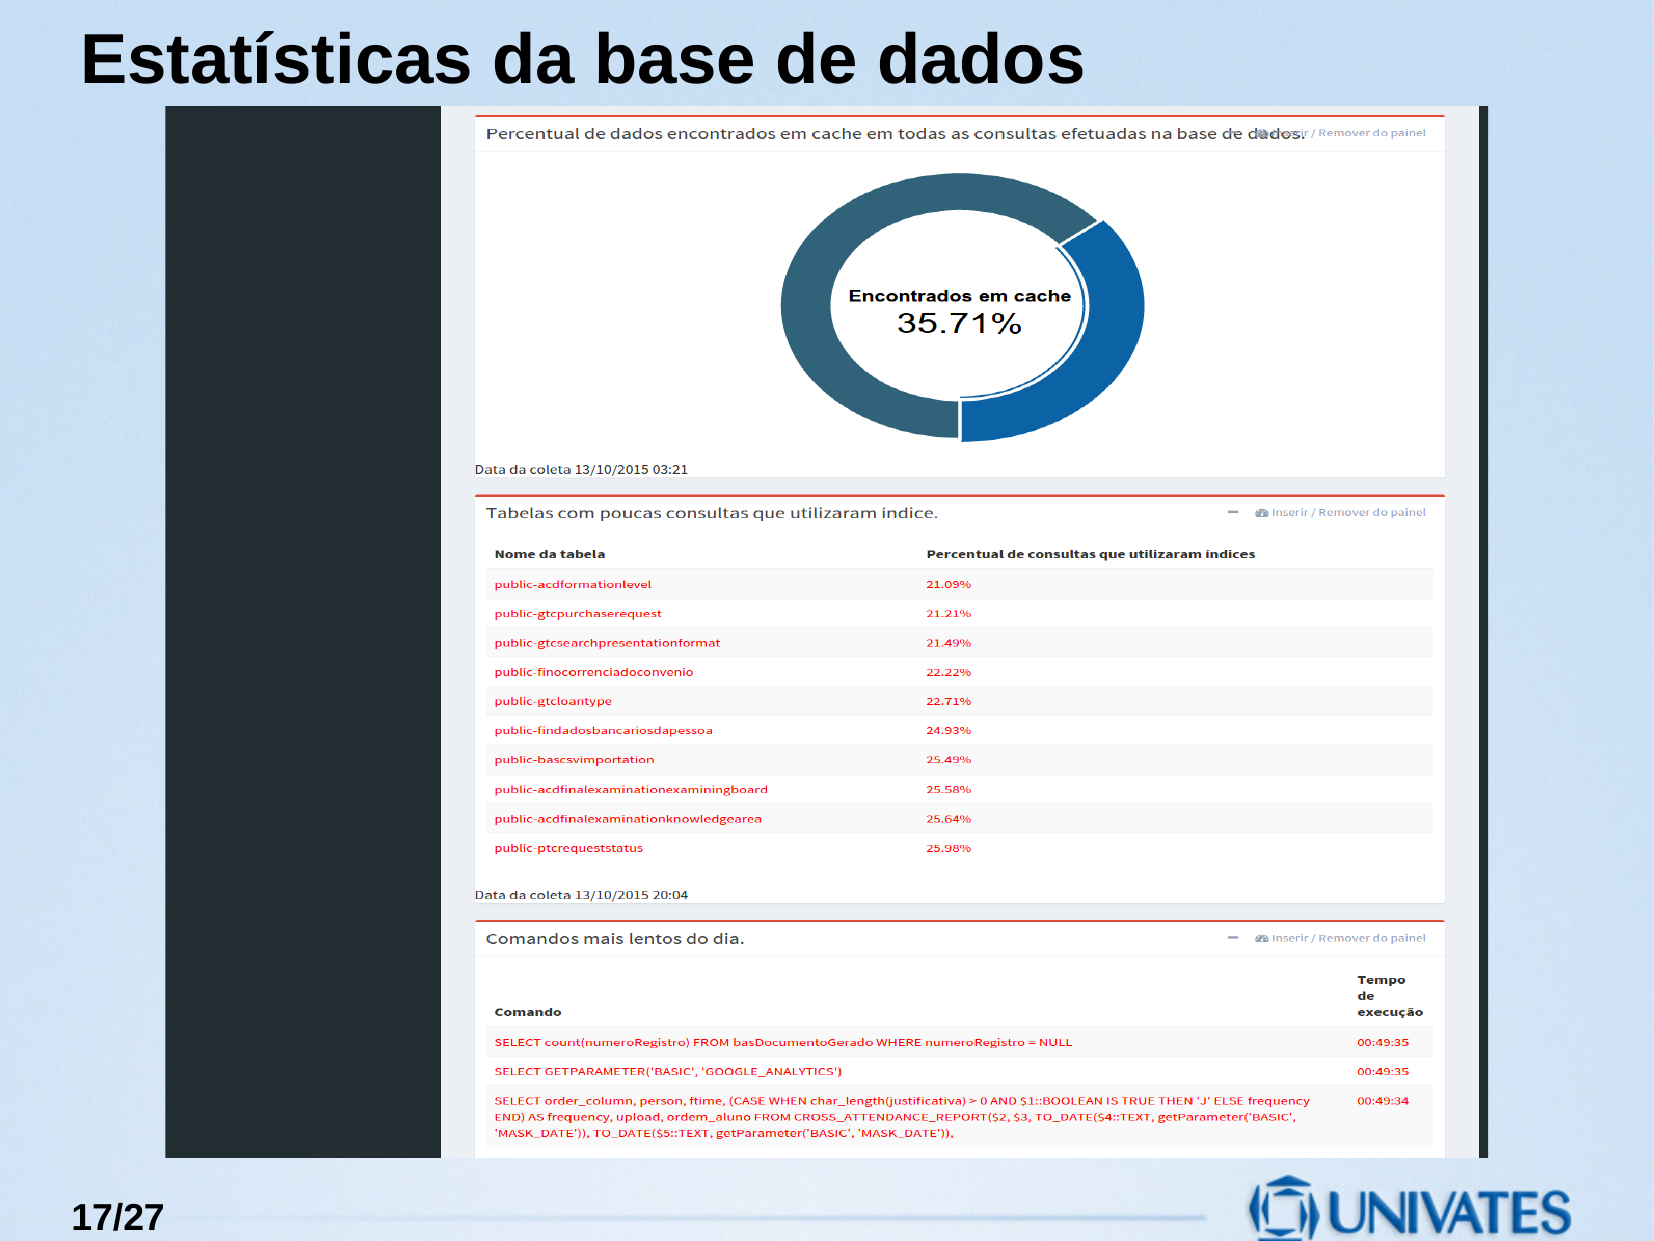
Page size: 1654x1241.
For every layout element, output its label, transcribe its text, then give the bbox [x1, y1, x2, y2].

picture [165, 119, 1489, 1158]
title Estatísticas da base de dados [80, 5, 1569, 119]
